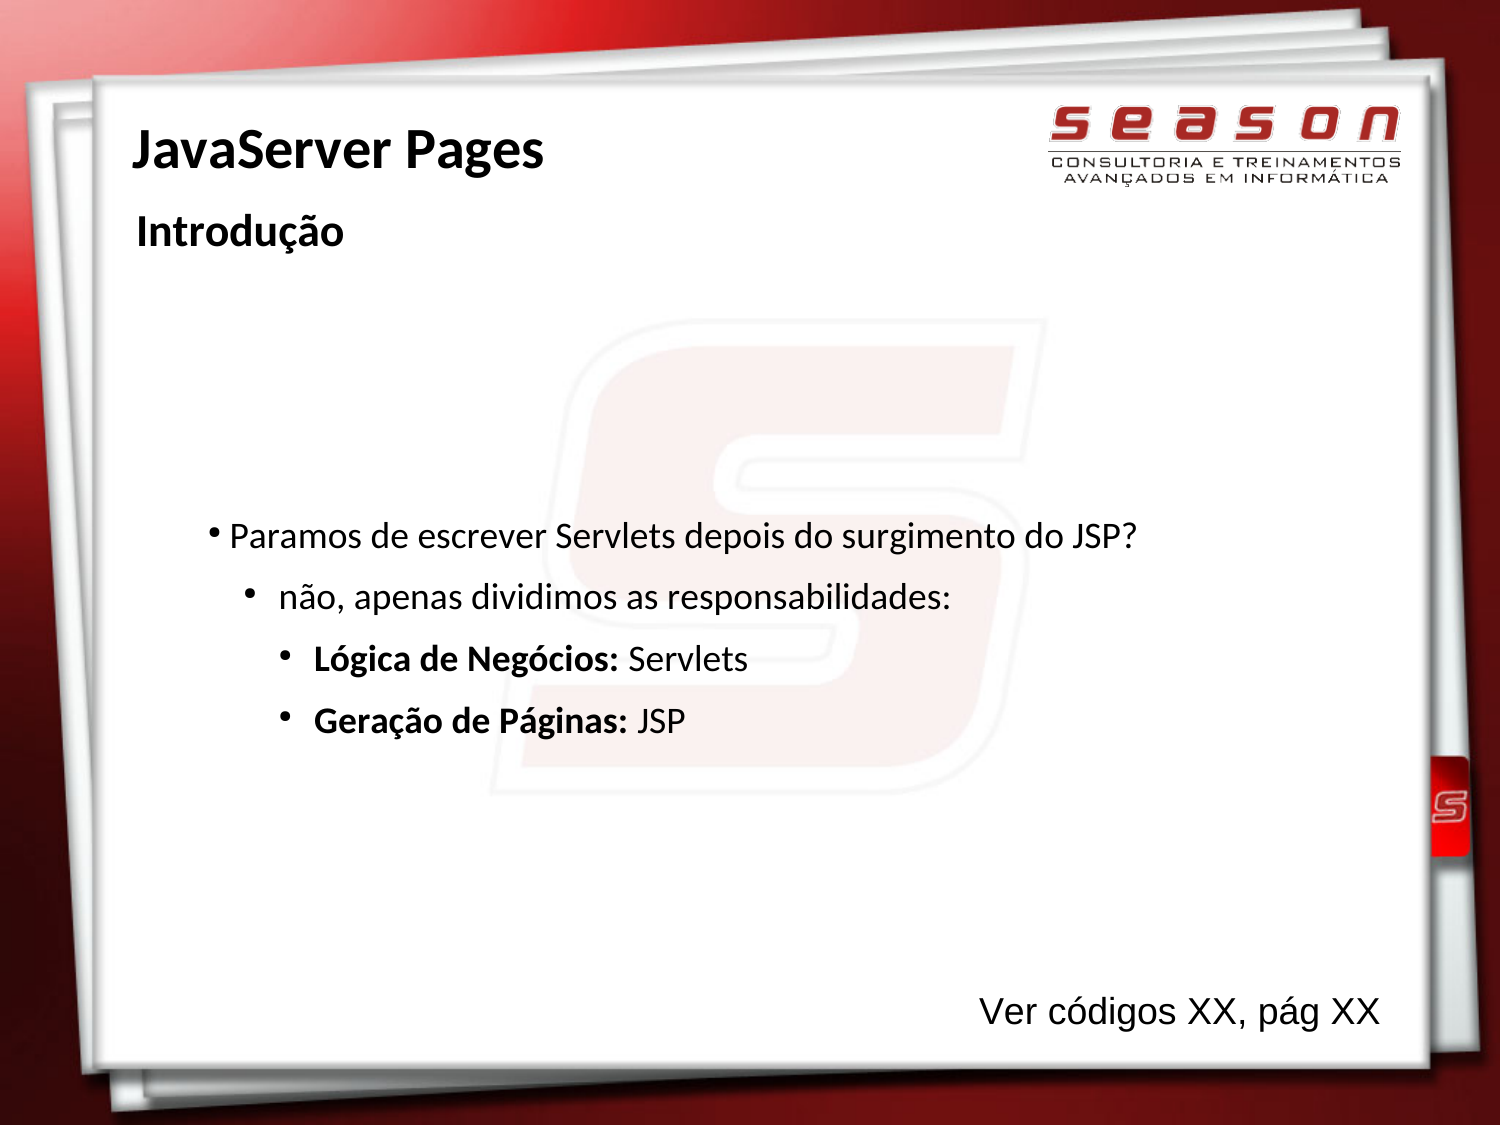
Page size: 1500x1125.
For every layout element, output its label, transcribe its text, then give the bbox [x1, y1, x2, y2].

text_box Introdução [119, 200, 1240, 256]
text_box Paramos de escrever Servlets depois do surgimento do JSP? não, apenas dividimos as responsabilidades: Lógica de Negócios: Servlets Geração de Páginas: JSP [207, 357, 1328, 894]
title JavaServer Pages [118, 33, 1394, 257]
text_box Ver códigos XX, pág XX [708, 979, 1396, 1040]
picture [0, 0, 1500, 1125]
